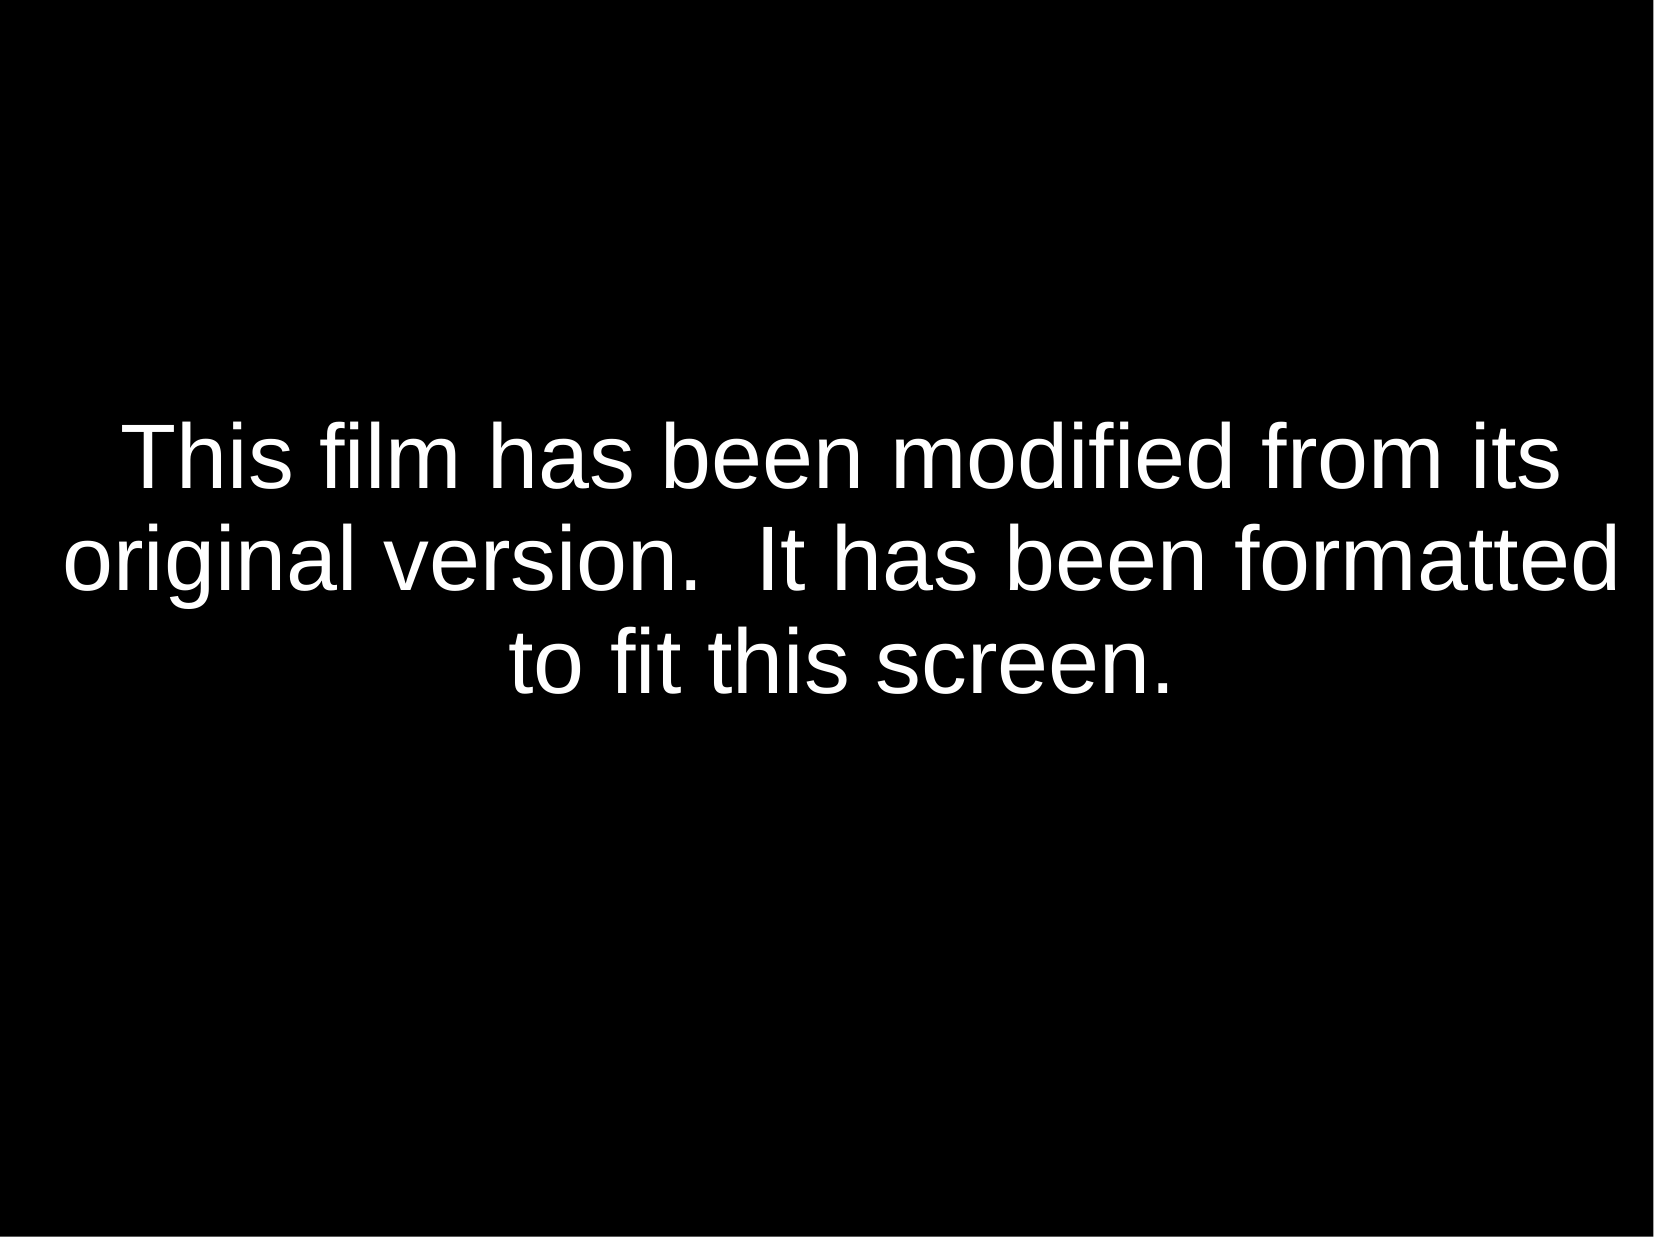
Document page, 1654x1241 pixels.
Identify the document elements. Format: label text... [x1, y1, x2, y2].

list This film has been modified from its original version. It has been formatted to fit this screen. [0, 0, 1654, 1237]
